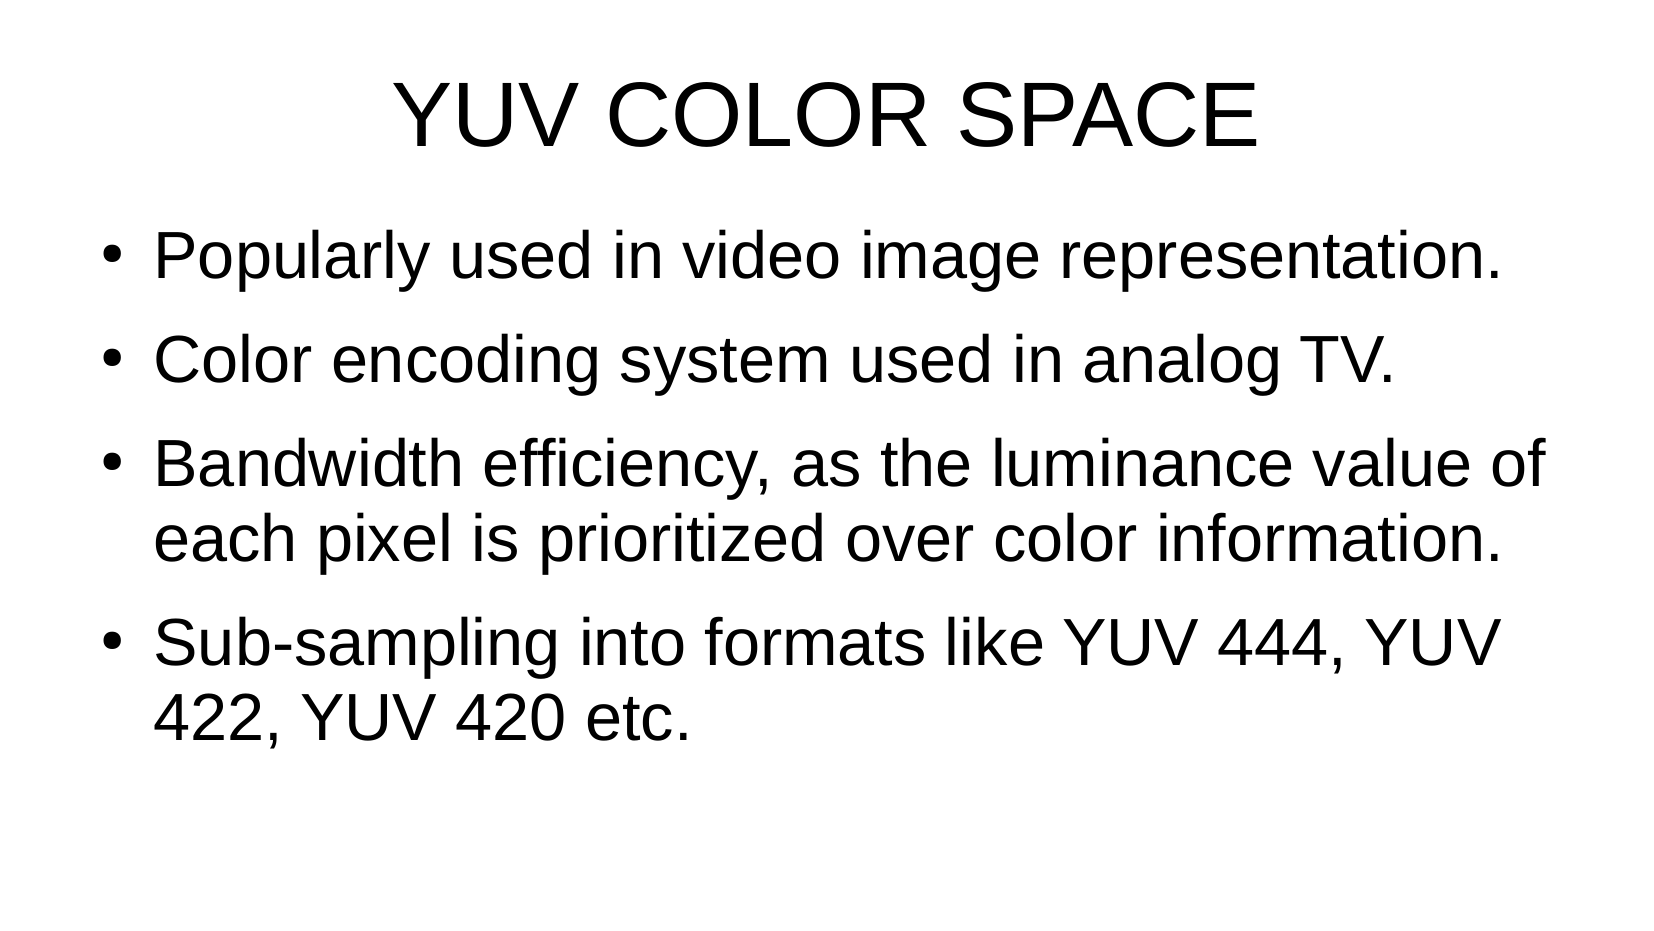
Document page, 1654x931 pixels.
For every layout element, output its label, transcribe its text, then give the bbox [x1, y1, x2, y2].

title YUV COLOR SPACE [82, 37, 1571, 193]
list Popularly used in video image representation. Color encoding system used in analog TV. Bandwidth efficiency, as the luminance value of each pixel is prioritized over color information. Sub-sampling into formats like YUV 444, YUV 422, YUV 420 etc. [82, 217, 1571, 758]
